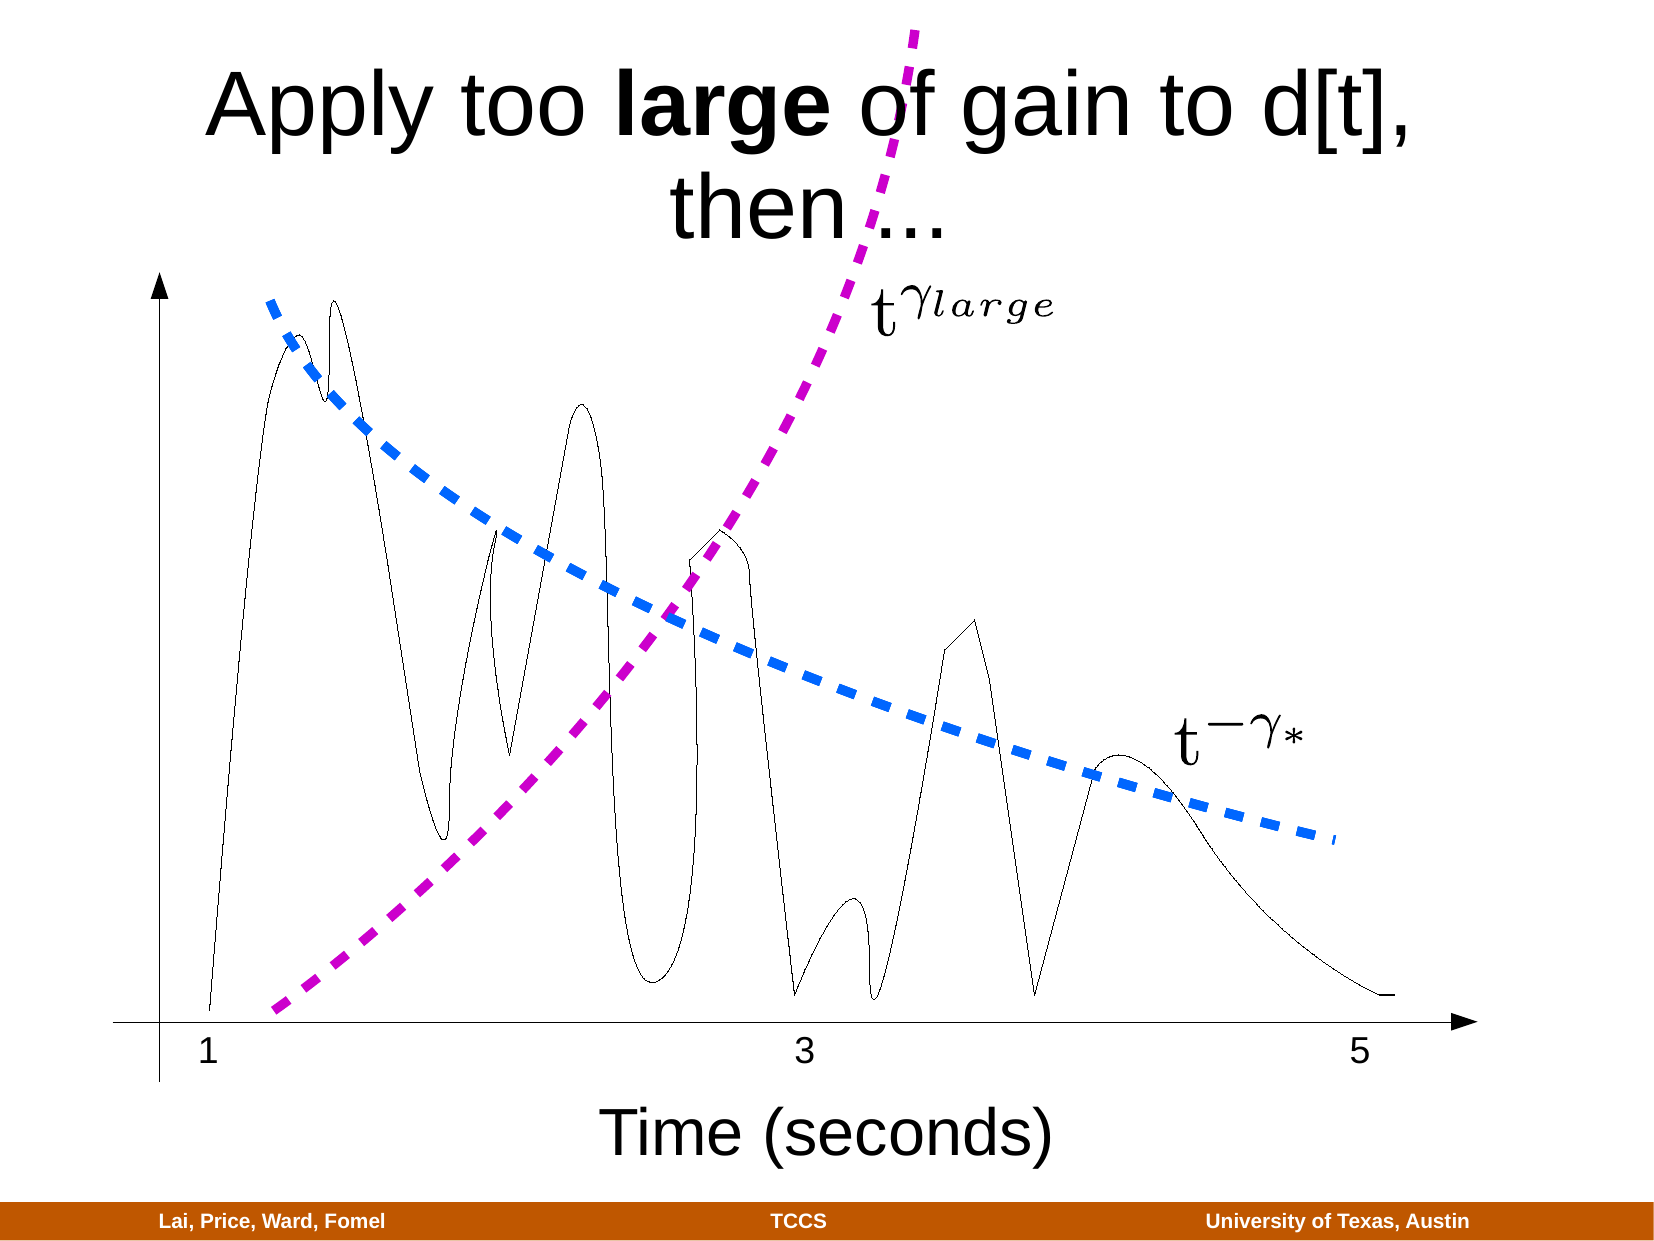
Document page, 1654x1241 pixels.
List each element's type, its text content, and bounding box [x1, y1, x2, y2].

text_box Time (seconds) [583, 1087, 1130, 1241]
text_box [1173, 705, 1308, 766]
text_box 3 [779, 1021, 870, 1079]
text_box Apply too large of gain to d[t], then ... [45, 45, 1576, 266]
text_box [870, 285, 1057, 337]
text_box 1 [183, 1021, 274, 1079]
text_box 5 [1334, 1021, 1425, 1079]
